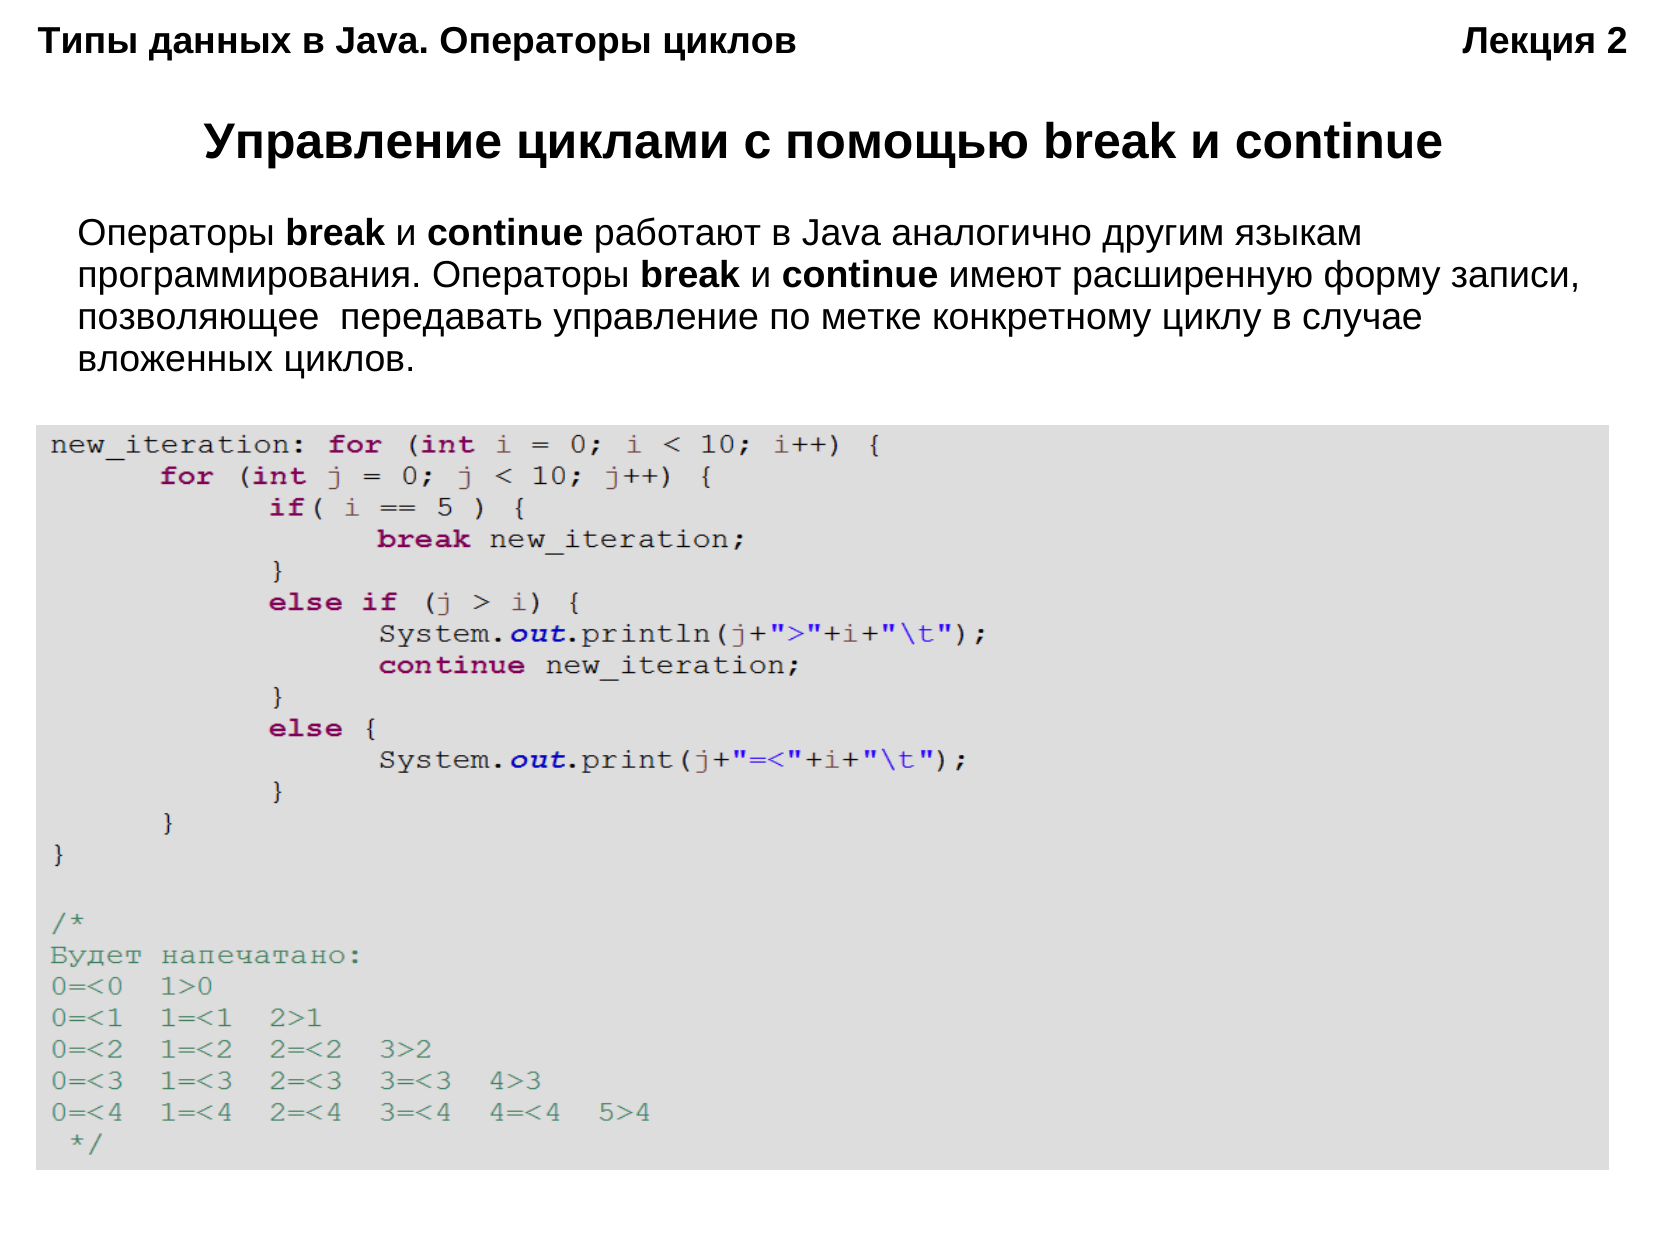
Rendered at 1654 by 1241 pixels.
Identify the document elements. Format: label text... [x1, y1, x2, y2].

text_box Типы данных в Java. Операторы циклов Лекция 2 [35, 24, 1630, 96]
picture [36, 425, 1609, 1170]
text_box Операторы break и continue работают в Java аналогично другим языкам программирования. Операторы break и continue имеют расширенную форму записи, позволяющее передавать управление по метке конкретному циклу в случае вложенных циклов. [62, 204, 1607, 390]
text_box Управление циклами с помощью break и continue [188, 106, 1459, 178]
